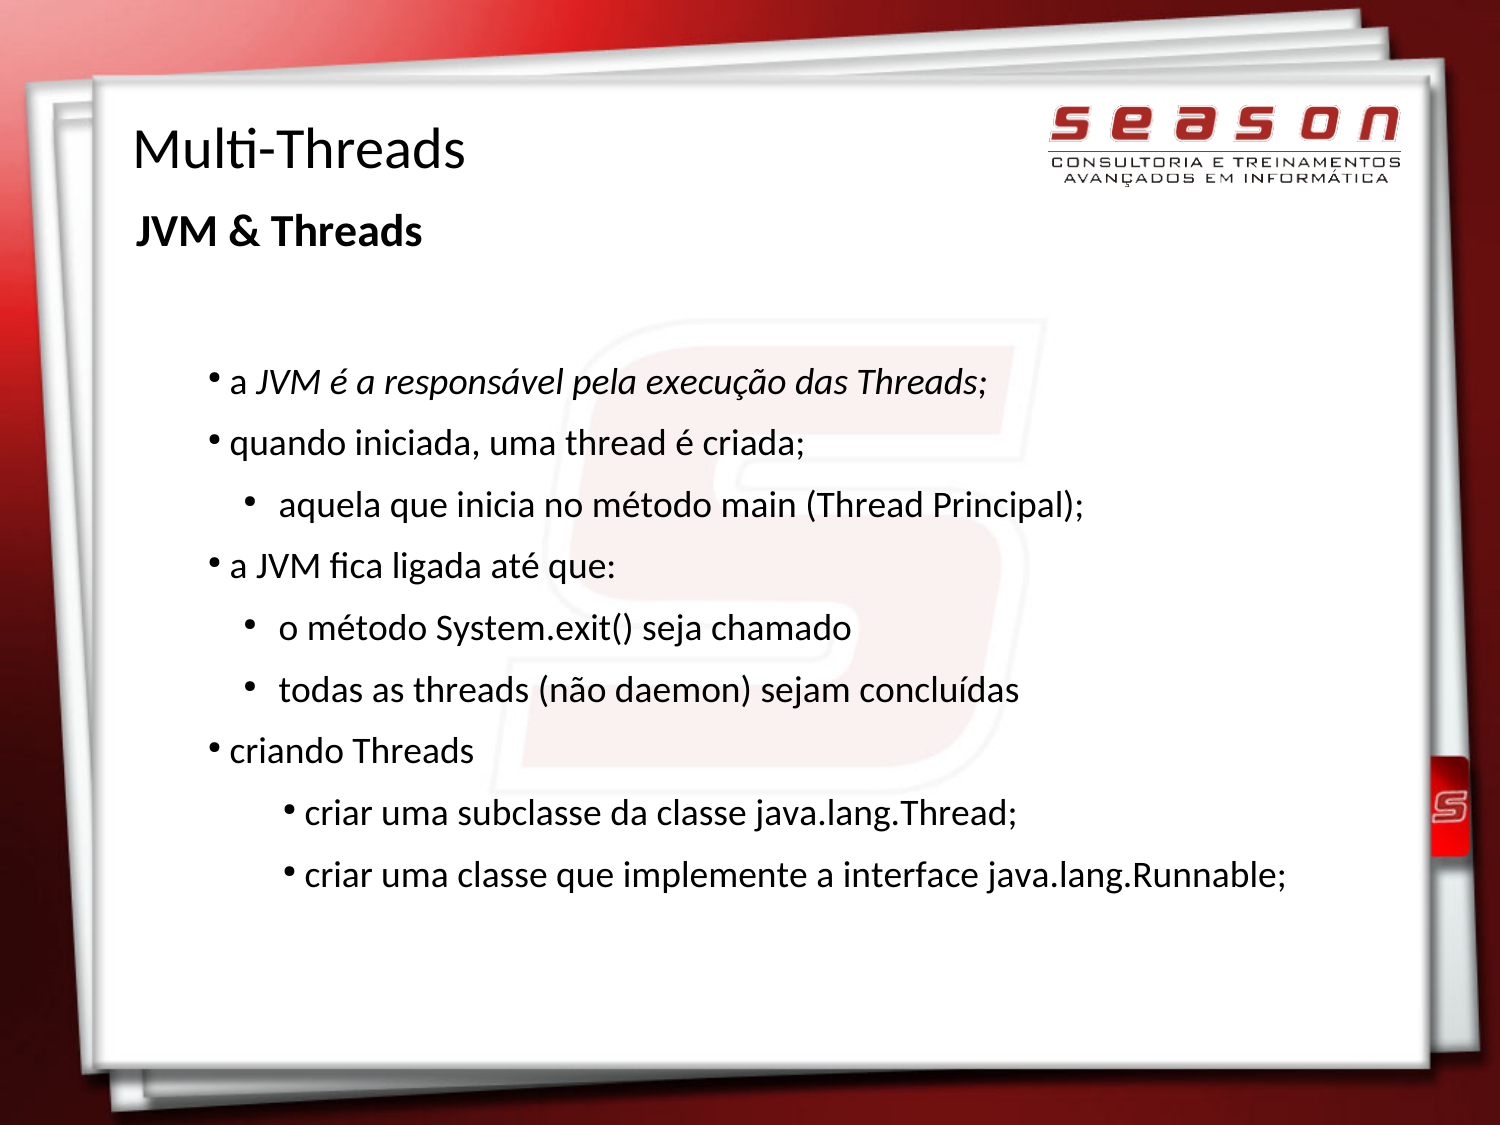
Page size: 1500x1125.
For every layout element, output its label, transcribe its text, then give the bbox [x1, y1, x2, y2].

text_box a JVM é a responsável pela execução das Threads; quando iniciada, uma thread é criada; aquela que inicia no método main (Thread Principal); a JVM fica ligada até que: o método System.exit() seja chamado todas as threads (não daemon) sejam concluídas criando Threads criar uma subclasse da classe java.lang.Thread; criar uma classe que implemente a interface java.lang.Runnable; [207, 334, 1328, 918]
text_box JVM & Threads [119, 200, 1240, 256]
title Multi-Threads [118, 33, 1394, 257]
picture [0, 0, 1500, 1125]
